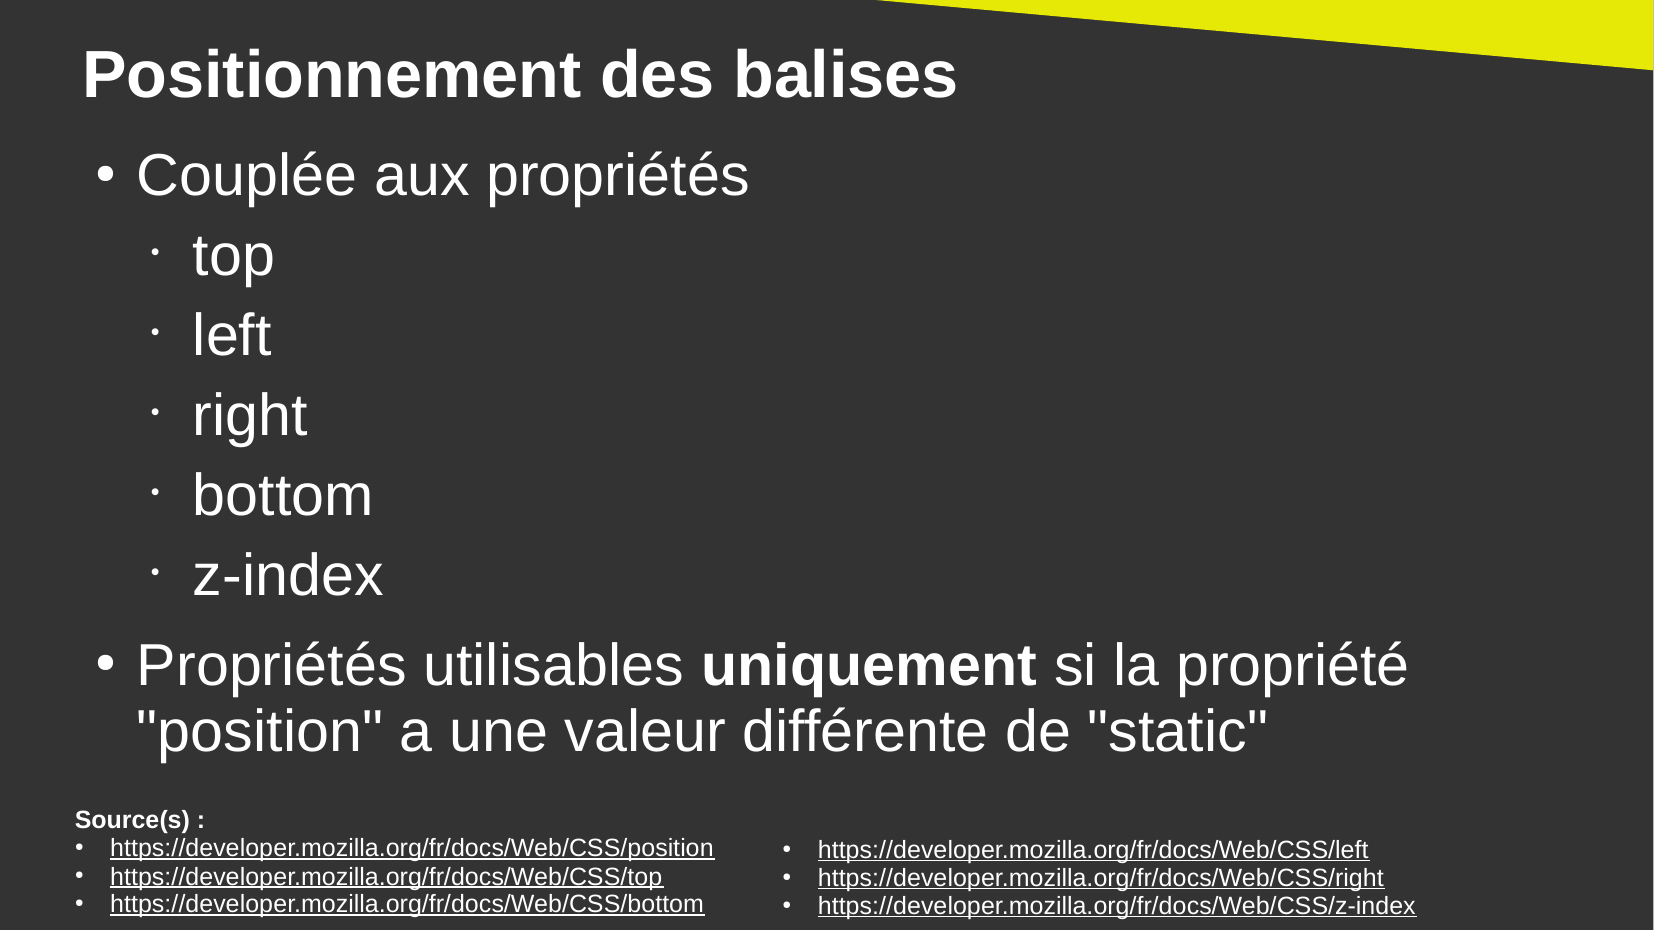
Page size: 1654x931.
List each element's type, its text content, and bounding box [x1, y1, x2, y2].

text_box Source(s) : https://developer.mozilla.org/fr/docs/Web/CSS/position https://developer.mozilla.org/fr/docs/Web/CSS/top https://developer.mozilla.org/fr/docs/Web/CSS/bottom [60, 798, 733, 926]
title Positionnement des balises [82, 37, 1571, 114]
text_box [875, 0, 1654, 71]
text_box https://developer.mozilla.org/fr/docs/Web/CSS/left https://developer.mozilla.org/fr/docs/Web/CSS/right https://developer.mozilla.org/fr/docs/Web/CSS/z-index [767, 828, 1441, 928]
list Couplée aux propriétés top left right bottom z-index Propriétés utilisables uniquement si la propriété "position" a une valeur différente de "static" [80, 141, 1620, 768]
